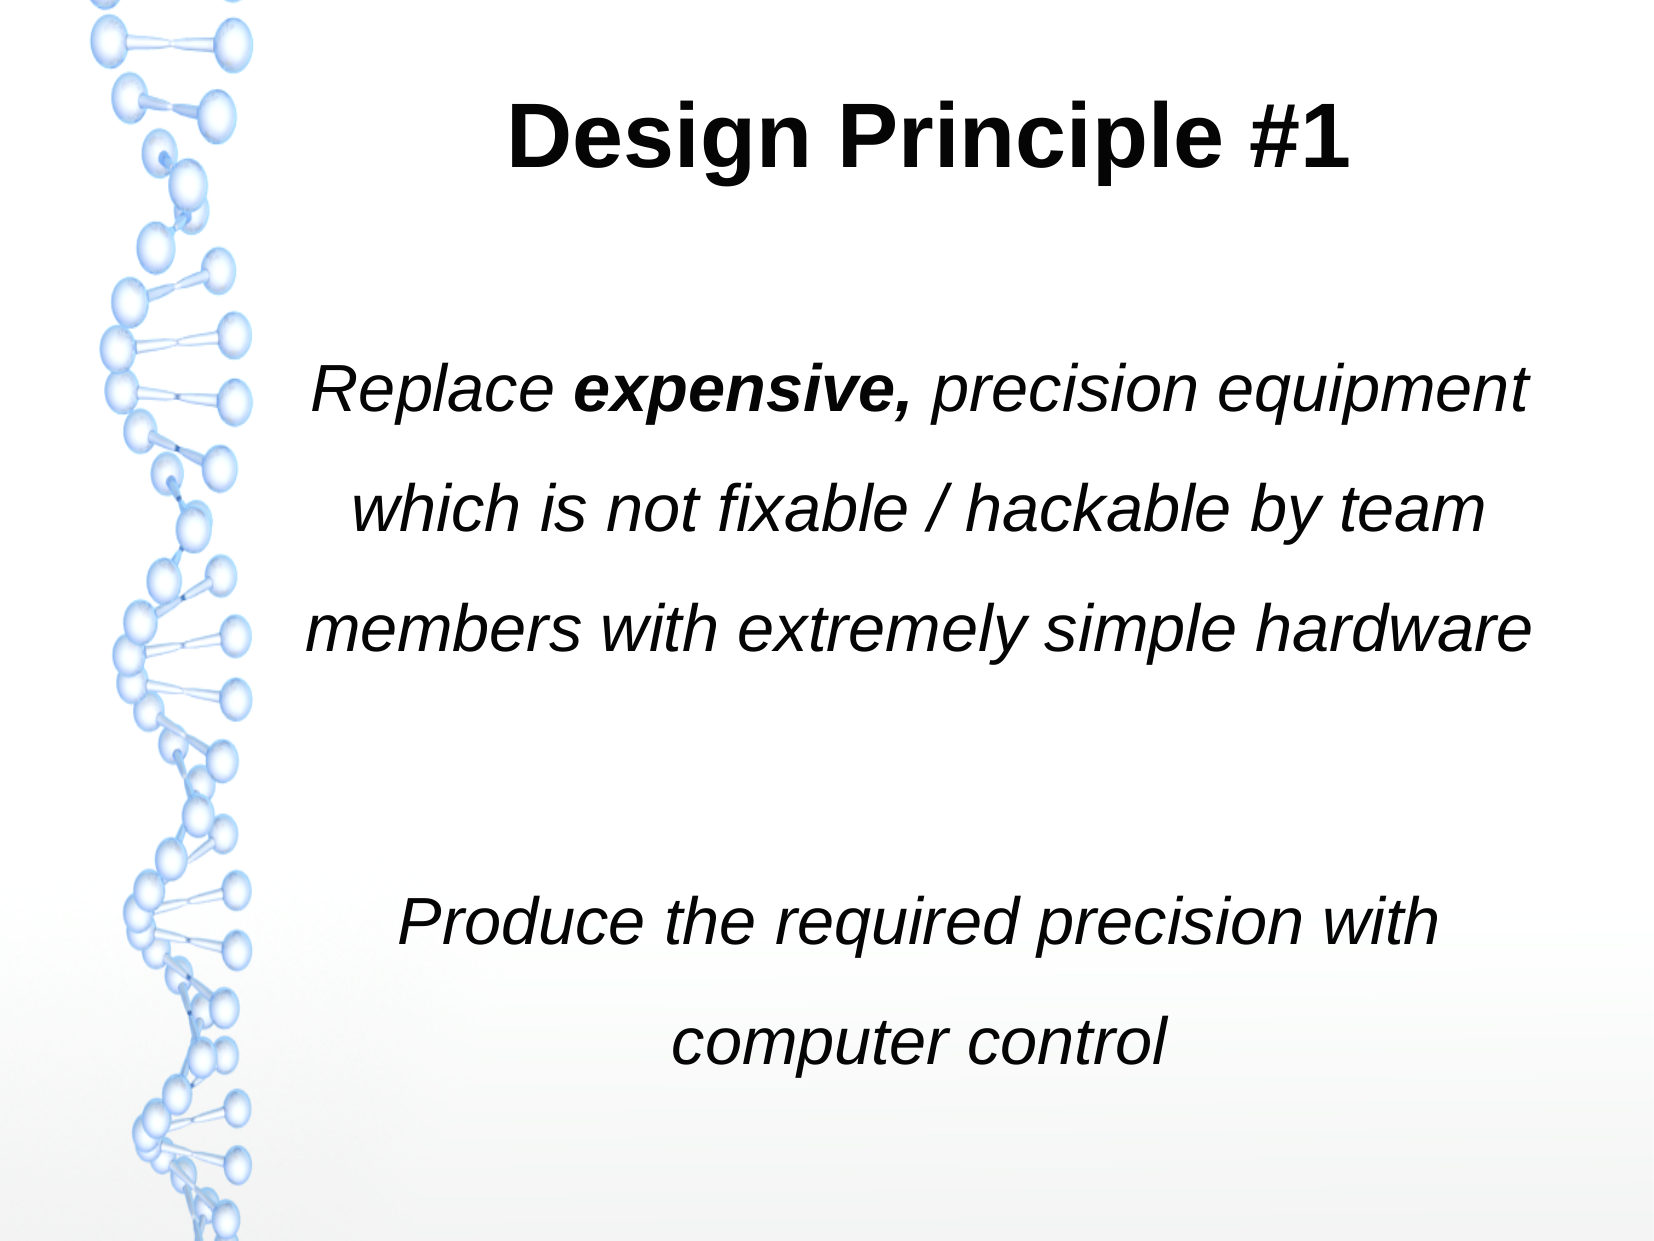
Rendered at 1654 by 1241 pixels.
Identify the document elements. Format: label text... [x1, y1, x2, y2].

title Design Principle #1 [265, 47, 1595, 226]
picture [0, 0, 1654, 1241]
list Replace expensive, precision equipment which is not fixable / hackable by team members with extremely simple hardware Produce the required precision with computer control [255, 300, 1636, 1096]
